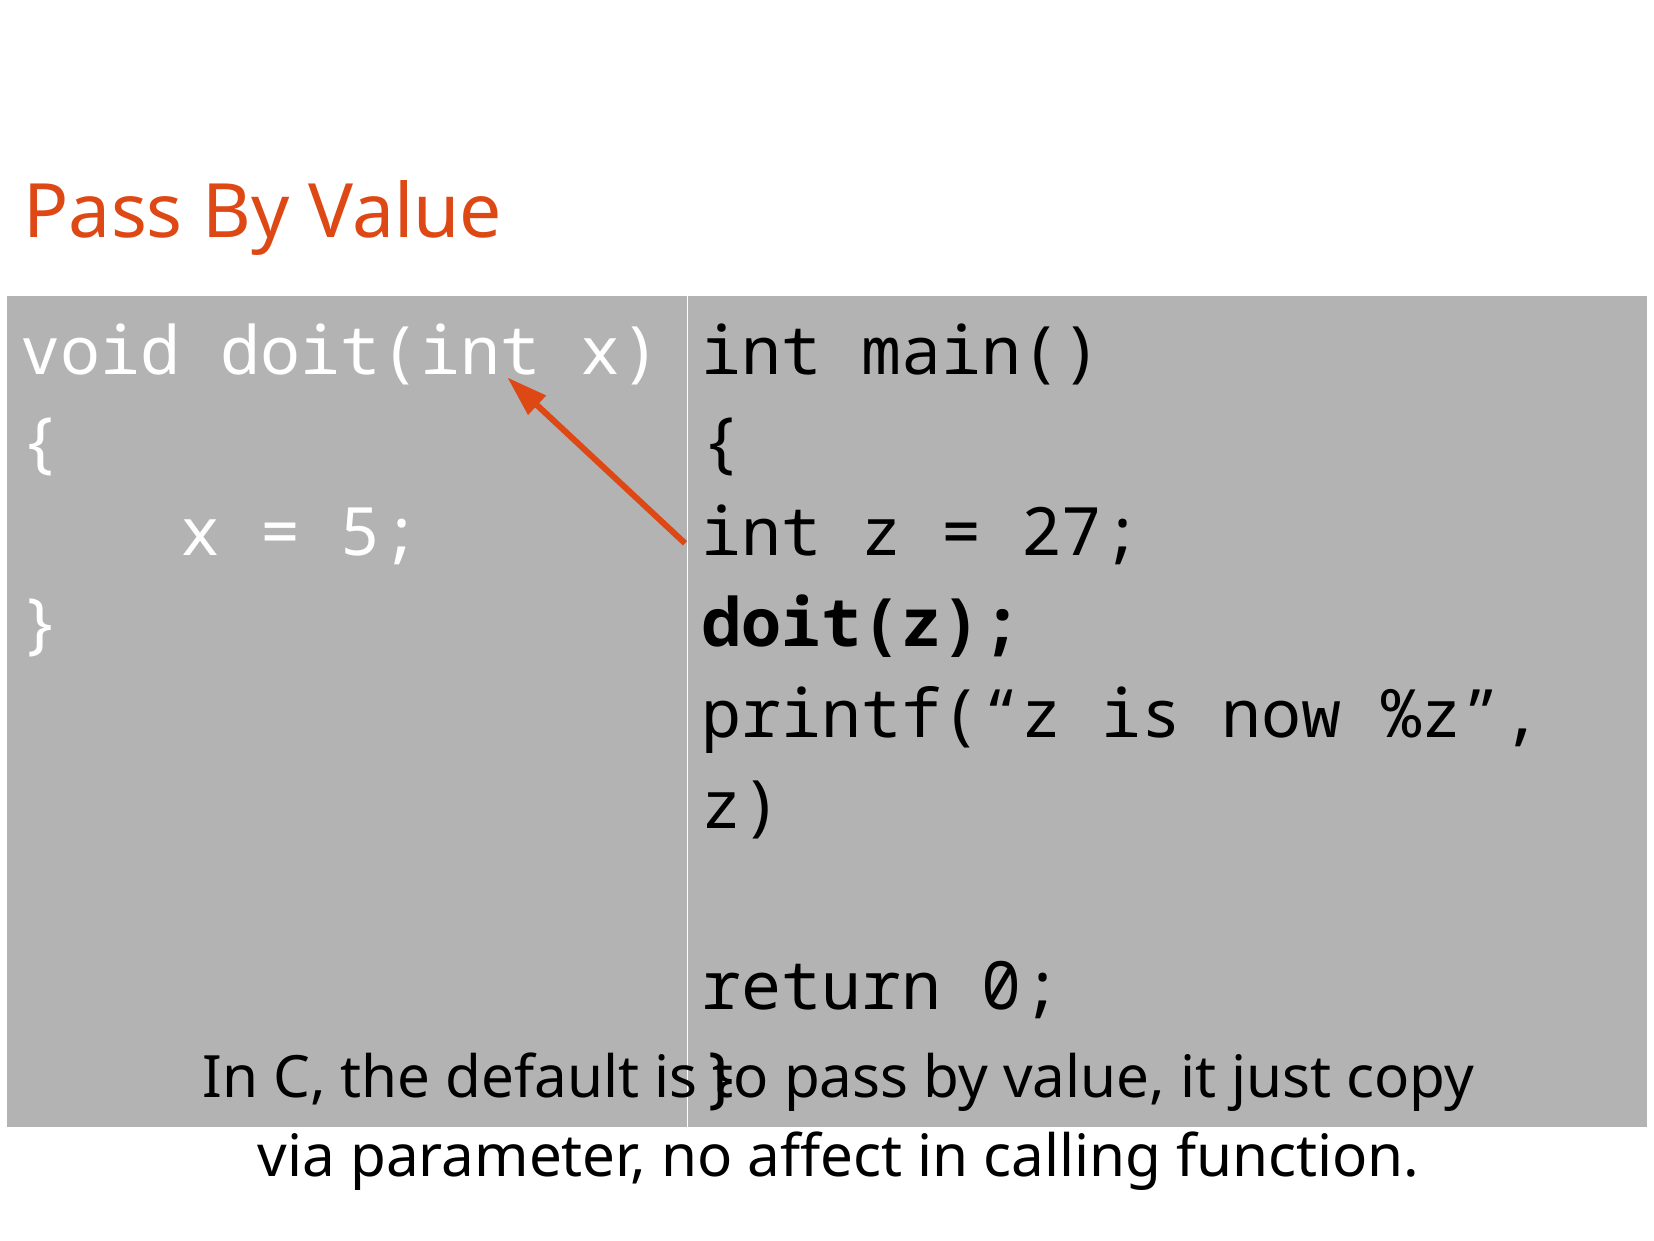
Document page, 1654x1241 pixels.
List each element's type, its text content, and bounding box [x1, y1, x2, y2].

table_header void doit(int x) { x = 5; } [7, 296, 687, 1127]
text_box In C, the default is to pass by value, it just copy via parameter, no affect in calling function. [141, 1027, 1536, 1173]
table_header int main() { int z = 27; doit(z); printf(“z is now %z”, z) return 0; } [688, 296, 1647, 1127]
title Pass By Value [23, 145, 1412, 272]
